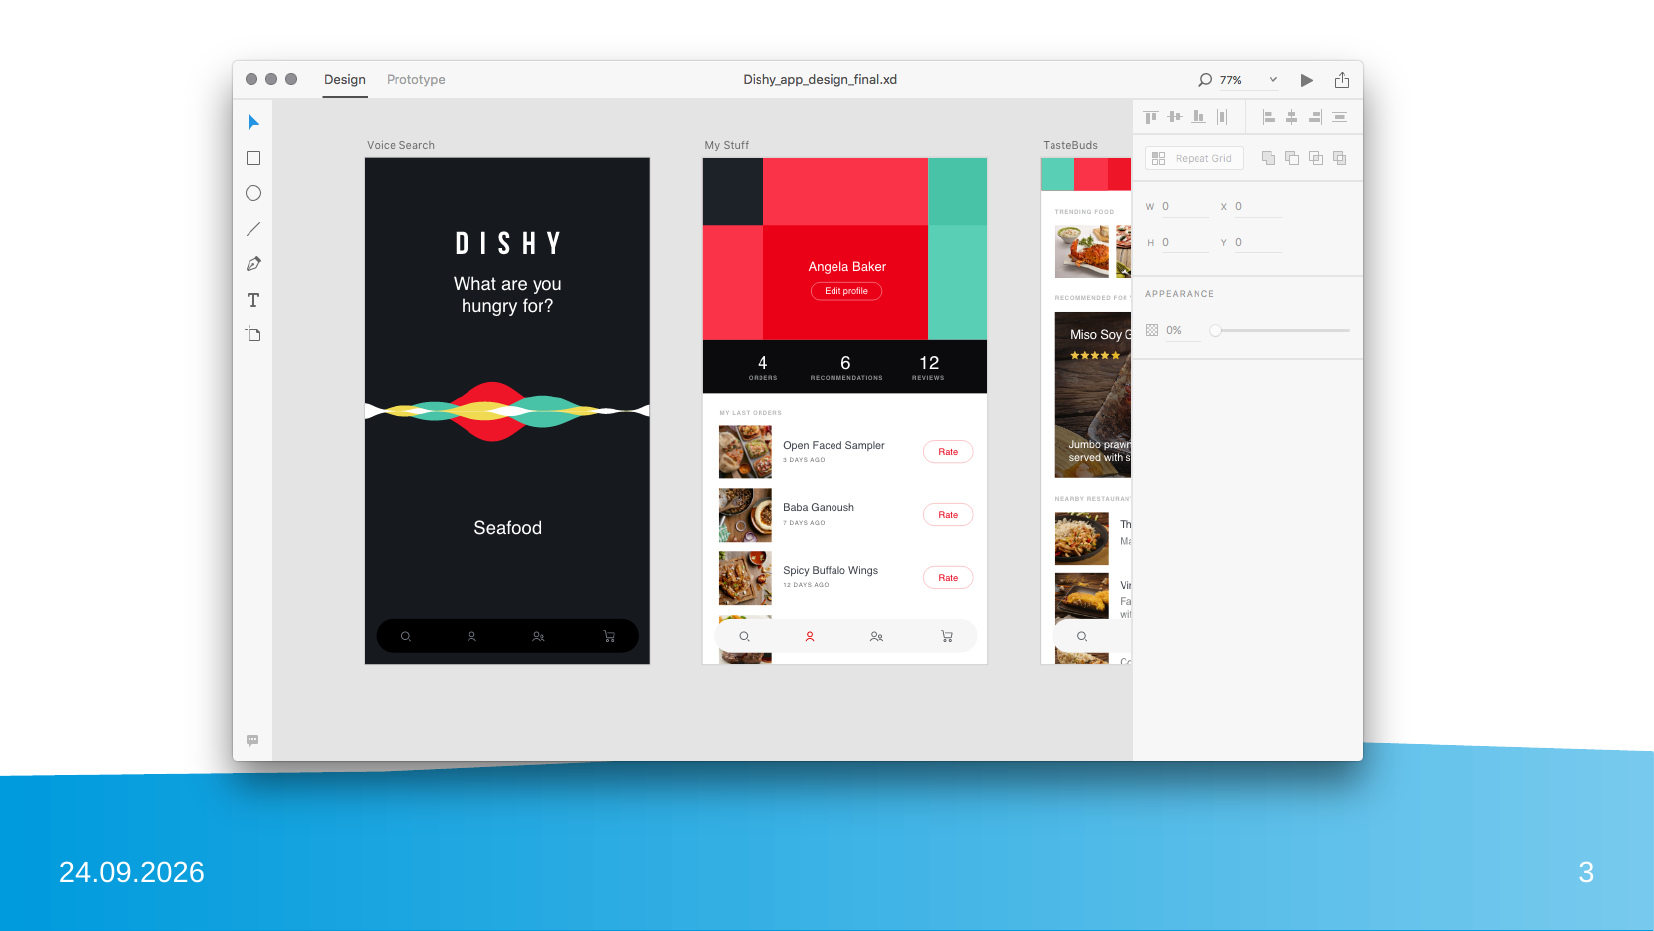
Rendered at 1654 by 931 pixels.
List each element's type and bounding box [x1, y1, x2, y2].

picture [177, 29, 1418, 839]
